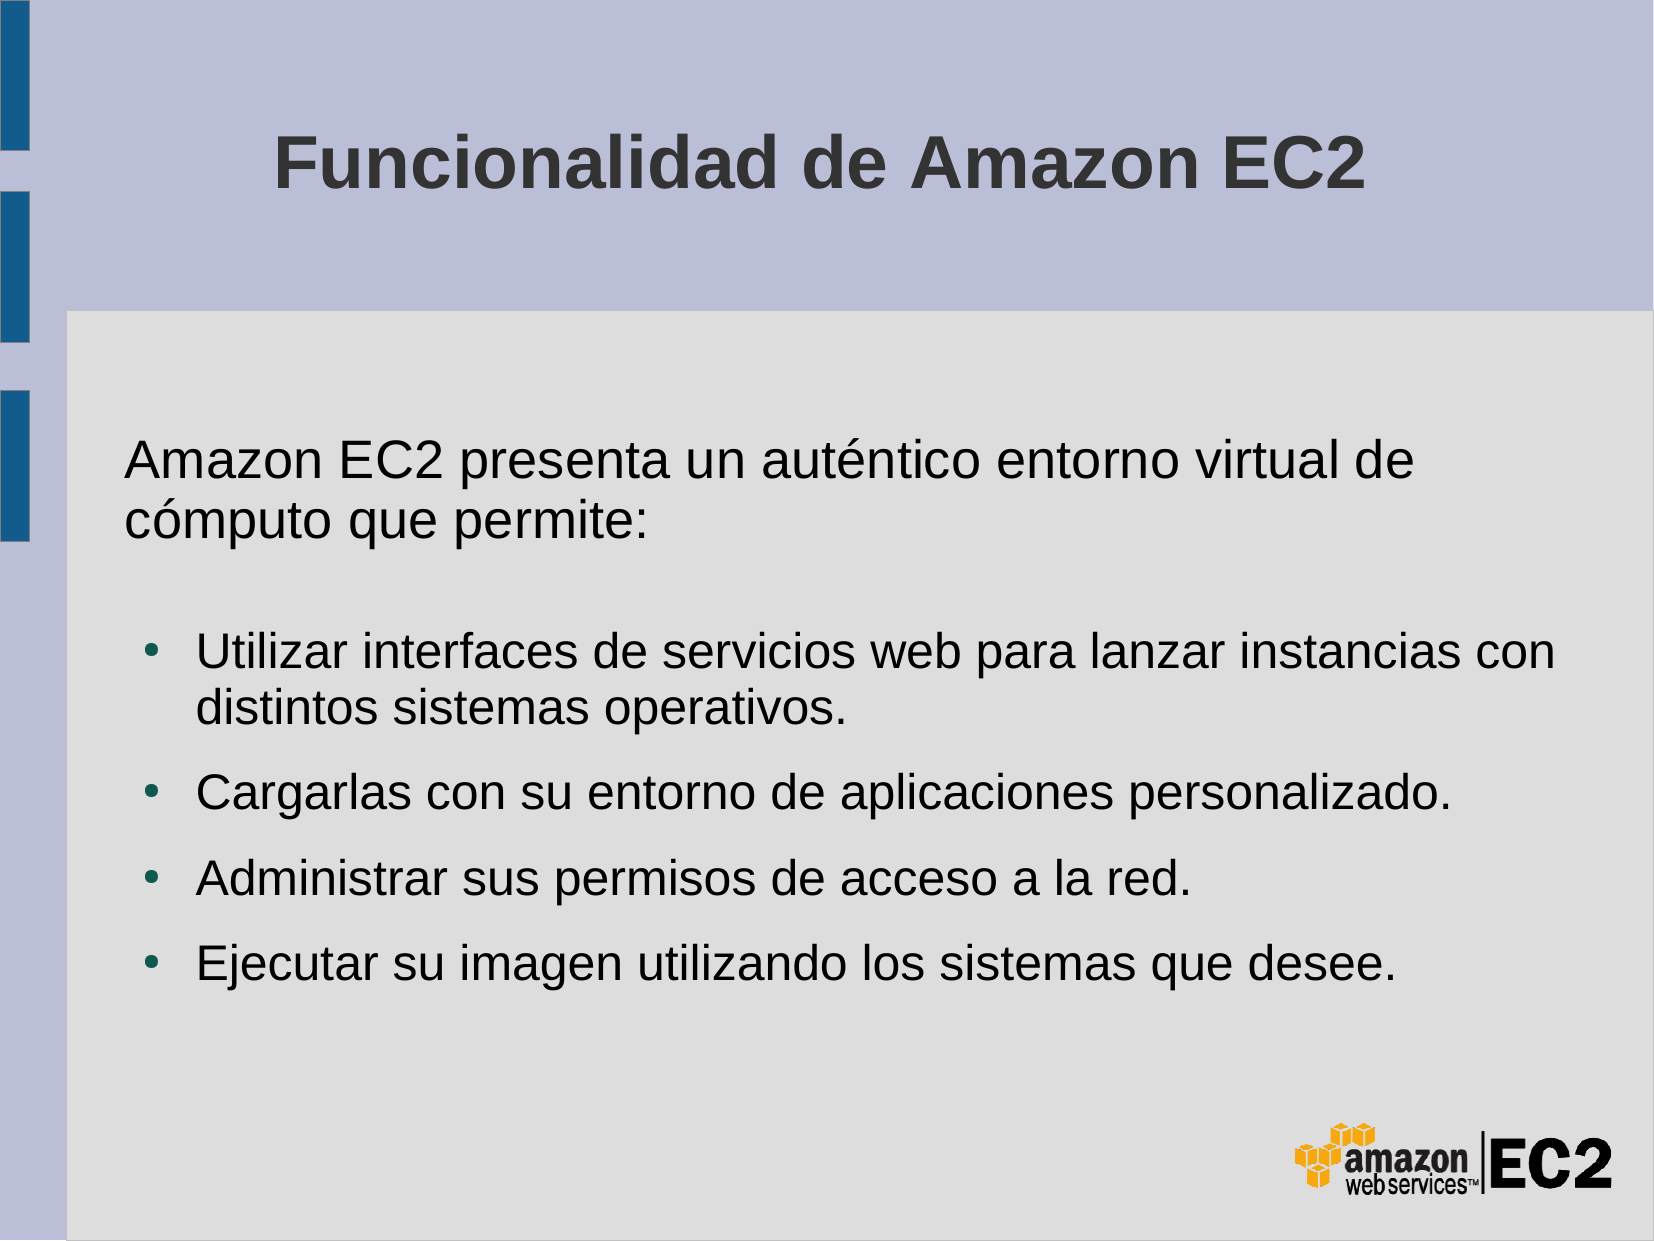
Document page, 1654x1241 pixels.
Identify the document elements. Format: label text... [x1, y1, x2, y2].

list Amazon EC2 presenta un auténtico entorno virtual de cómputo que permite: Utilizar interfaces de servicios web para lanzar instancias con distintos sistemas operativos. Cargarlas con su entorno de aplicaciones personalizado. Administrar sus permisos de acceso a la red. Ejecutar su imagen utilizando los sistemas que desee. [124, 339, 1613, 1077]
picture [1255, 1077, 1654, 1241]
title Funcionalidad de Amazon EC2 [76, 59, 1565, 267]
